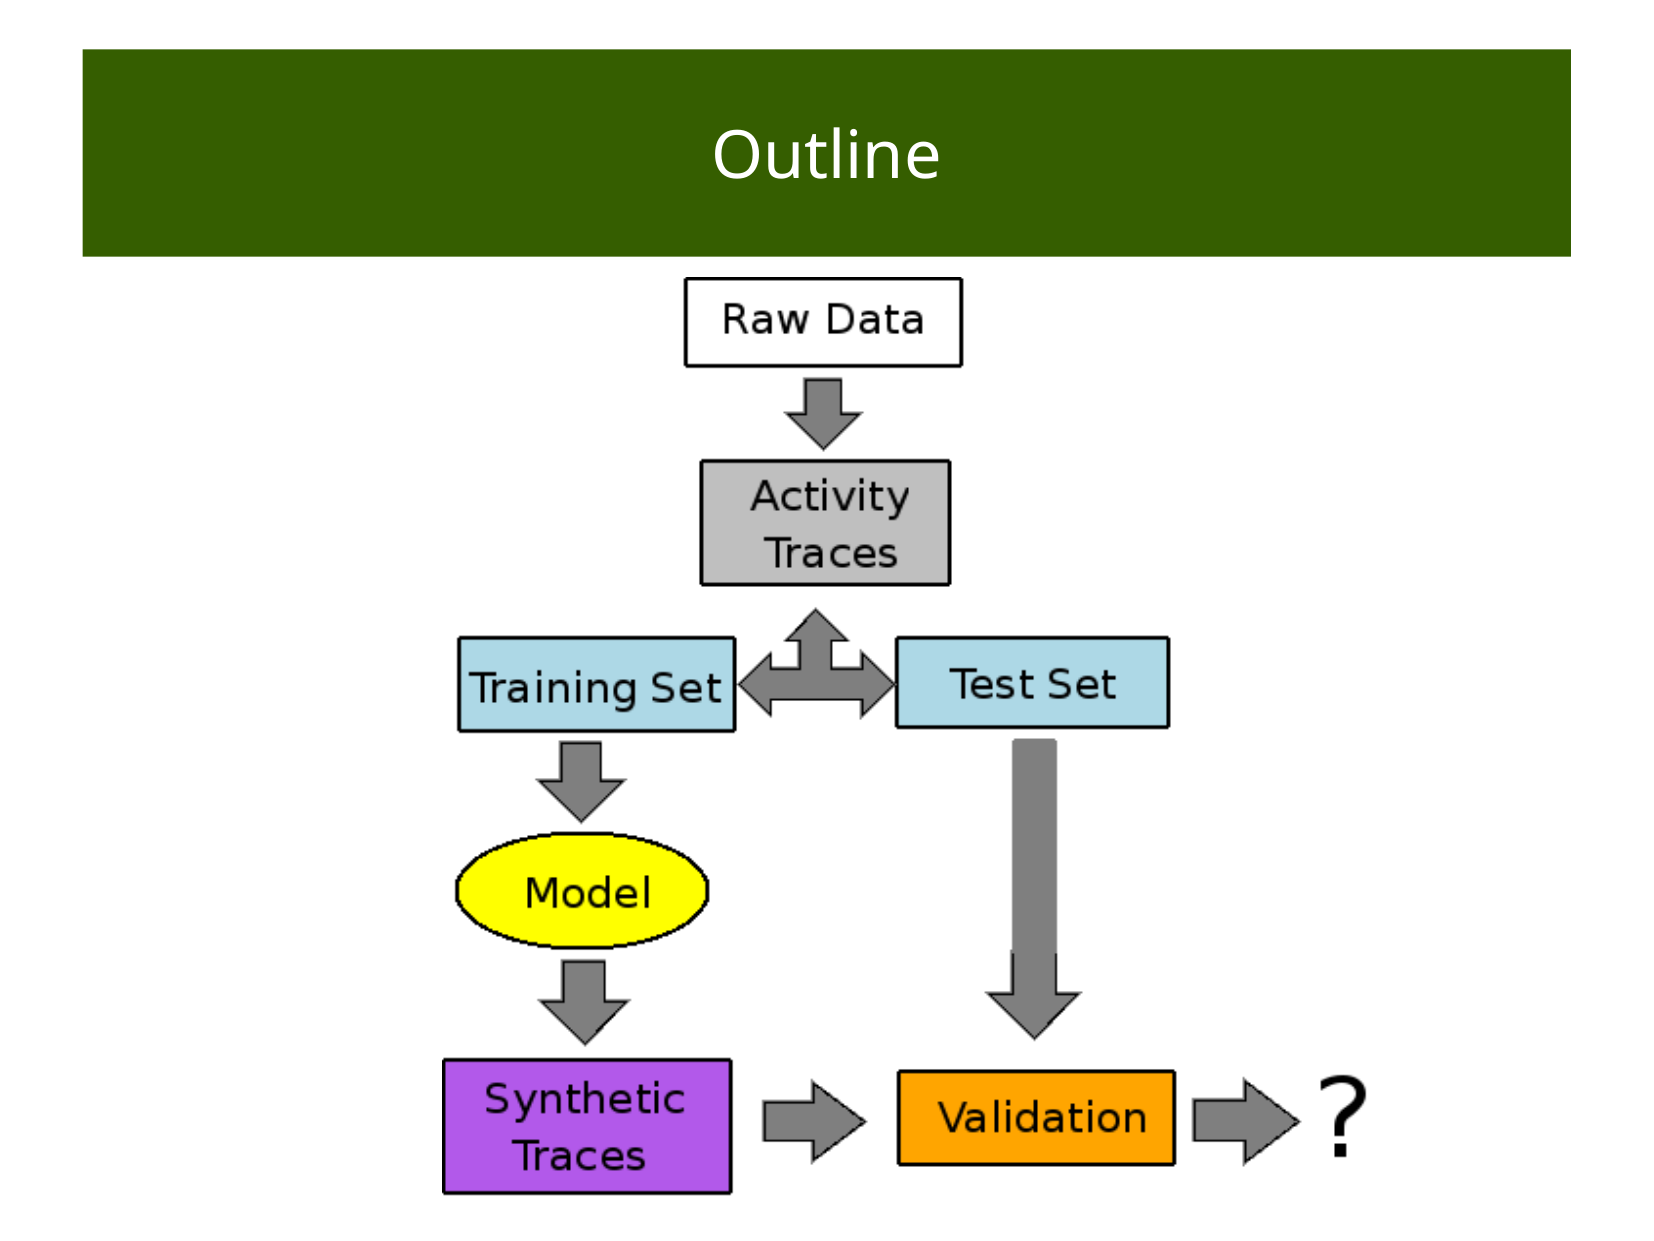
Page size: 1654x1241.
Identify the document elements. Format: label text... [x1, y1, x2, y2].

title Outline [82, 49, 1571, 257]
picture [442, 277, 1376, 1241]
